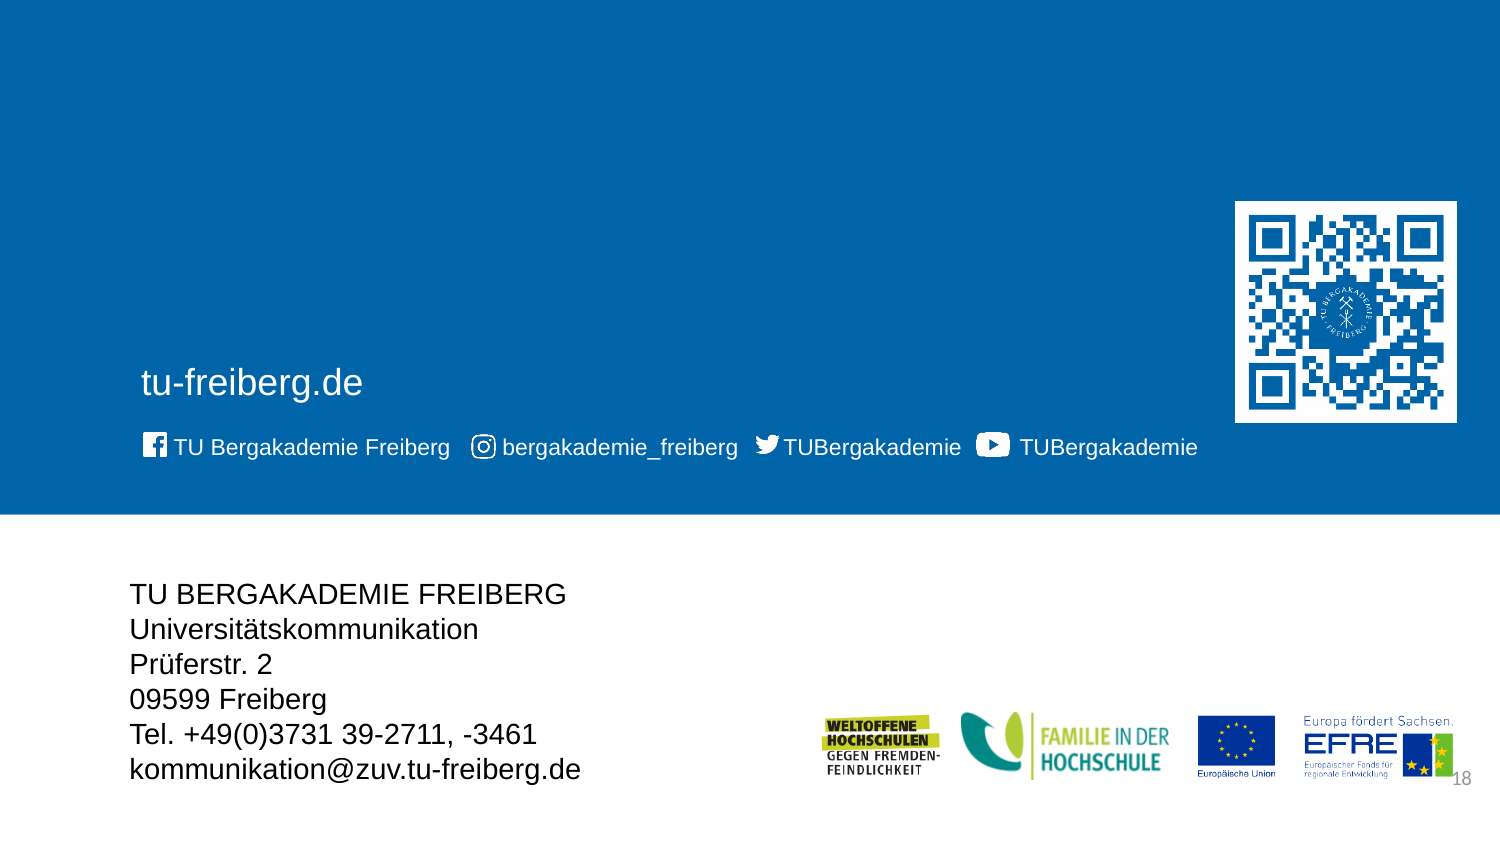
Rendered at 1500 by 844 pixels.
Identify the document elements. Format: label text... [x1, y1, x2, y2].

slide_number <Foliennummer> [1352, 764, 1473, 825]
picture [1235, 201, 1457, 423]
picture [143, 432, 167, 457]
picture [976, 432, 1010, 457]
picture [1195, 713, 1457, 781]
text_box tu-freiberg.de [126, 350, 721, 411]
picture [961, 712, 1169, 780]
picture [816, 703, 946, 790]
picture [471, 434, 496, 459]
text_box TU BERGAKADEMIE FREIBERG Universitätskommunikation Prüferstr. 2 09599 Freiberg Tel. +49(0)3731 39-2711, -3461 kommunikation@zuv.tu-freiberg.de [129, 575, 1272, 790]
text_box [0, 0, 1500, 515]
text_box TU Bergakademie Freiberg bergakademie_freiberg TUBergakademie TUBergakademie [158, 425, 1310, 468]
picture [755, 432, 780, 456]
